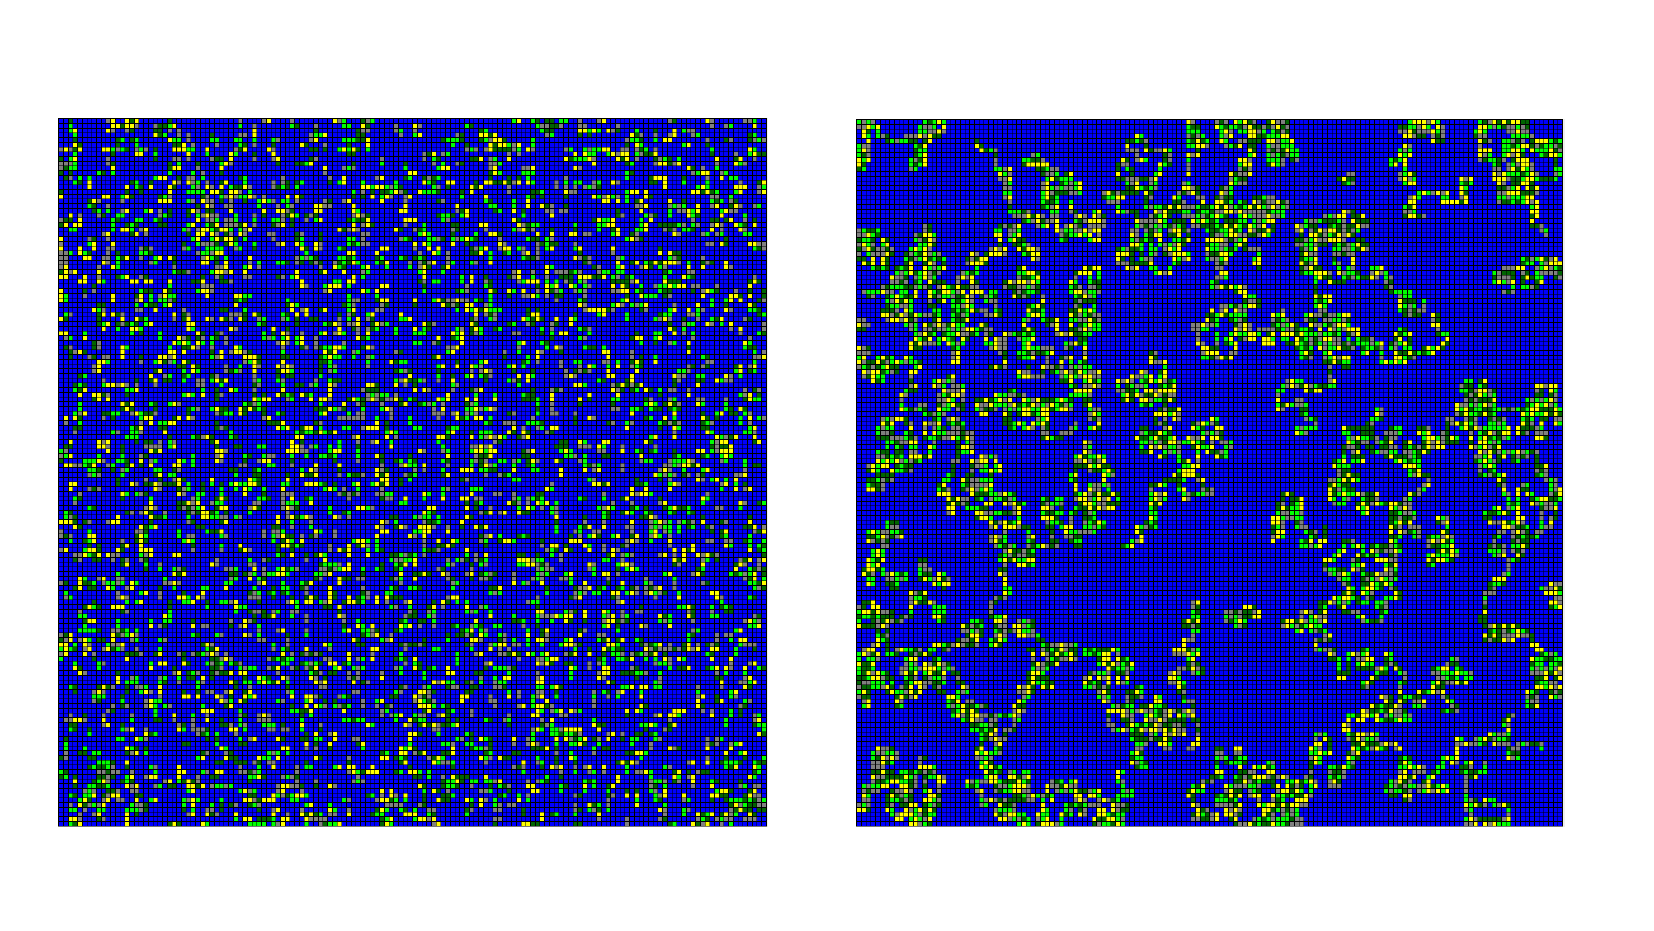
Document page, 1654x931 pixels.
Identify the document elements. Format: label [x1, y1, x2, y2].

picture [856, 119, 1565, 827]
picture [58, 118, 768, 827]
